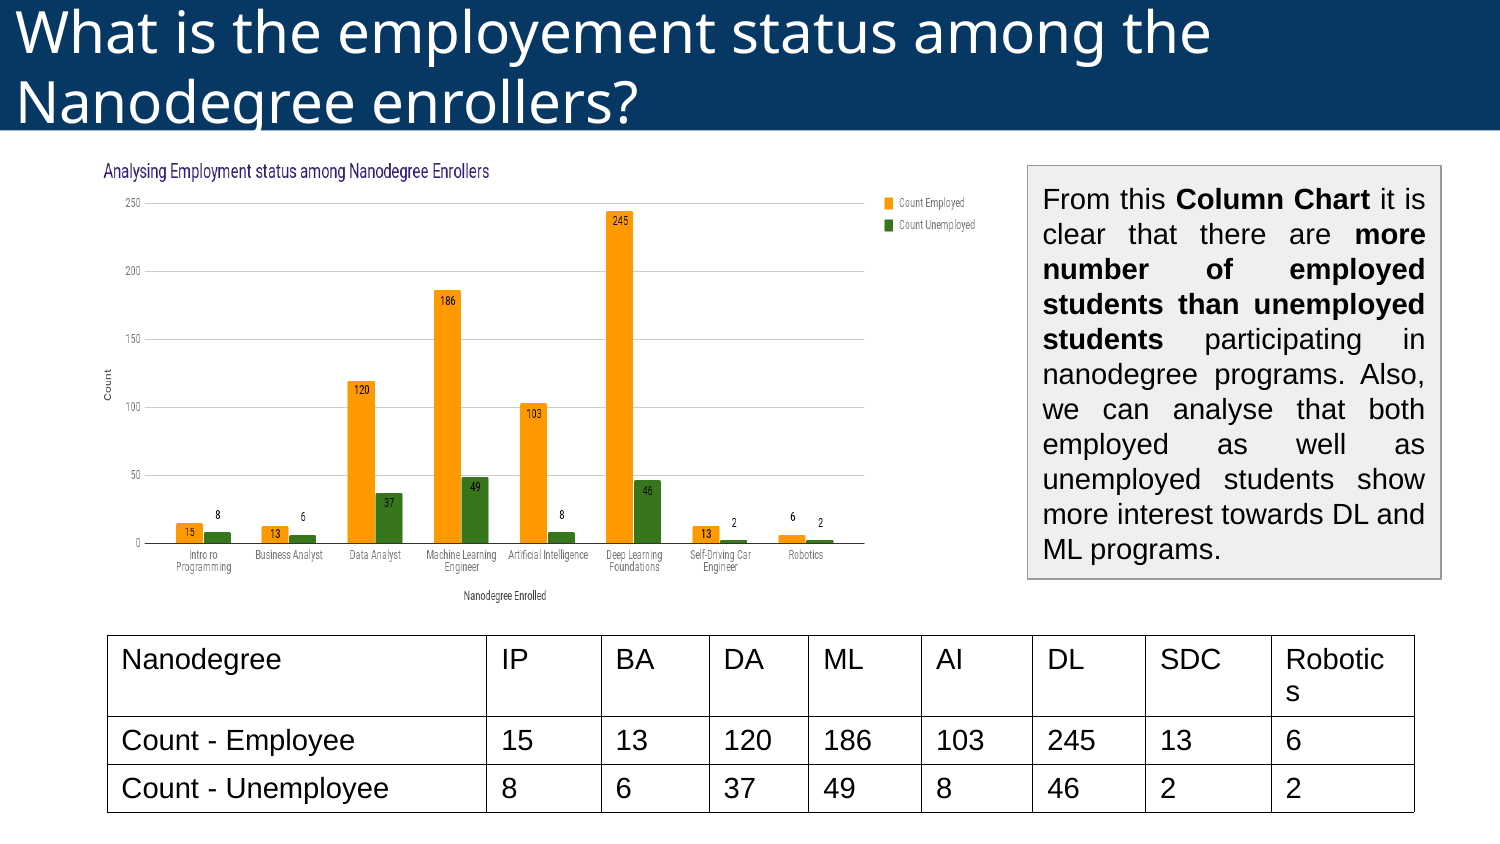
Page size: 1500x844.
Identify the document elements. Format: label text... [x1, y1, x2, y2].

table_cell 13 [602, 717, 709, 764]
list From this Column Chart it is clear that there are more number of employed students than unemployed students participating in nanodegree programs. Also, we can analyse that both employed as well as unemployed students show more interest towards DL and ML programs. [1027, 165, 1441, 579]
table_header SDC [1146, 636, 1271, 716]
table_cell 245 [1033, 717, 1145, 764]
table_header IP [487, 636, 601, 716]
table_cell 13 [1146, 717, 1271, 764]
table_header DL [1033, 636, 1145, 716]
table_header Robotics [1272, 636, 1414, 716]
table_cell 8 [922, 765, 1032, 812]
table_cell 6 [602, 765, 709, 812]
table_cell 186 [809, 717, 921, 764]
table_cell 46 [1033, 765, 1145, 812]
table_cell 49 [809, 765, 921, 812]
table_header BA [602, 636, 709, 716]
table_header Nanodegree [108, 636, 486, 716]
table_cell 37 [710, 765, 808, 812]
table_cell 2 [1146, 765, 1271, 812]
table_cell 120 [710, 717, 808, 764]
title What is the employement status among the Nanodegree enrollers? [0, 0, 1500, 131]
table_header DA [710, 636, 808, 716]
table_header AI [922, 636, 1032, 716]
table_cell 15 [487, 717, 601, 764]
picture [85, 137, 993, 626]
table_cell Count - Employee [108, 717, 486, 764]
table_cell 6 [1272, 717, 1414, 764]
table_cell 103 [922, 717, 1032, 764]
table_cell Count - Unemployee [108, 765, 486, 812]
table_cell 2 [1272, 765, 1414, 812]
table_cell 8 [487, 765, 601, 812]
table_header ML [809, 636, 921, 716]
